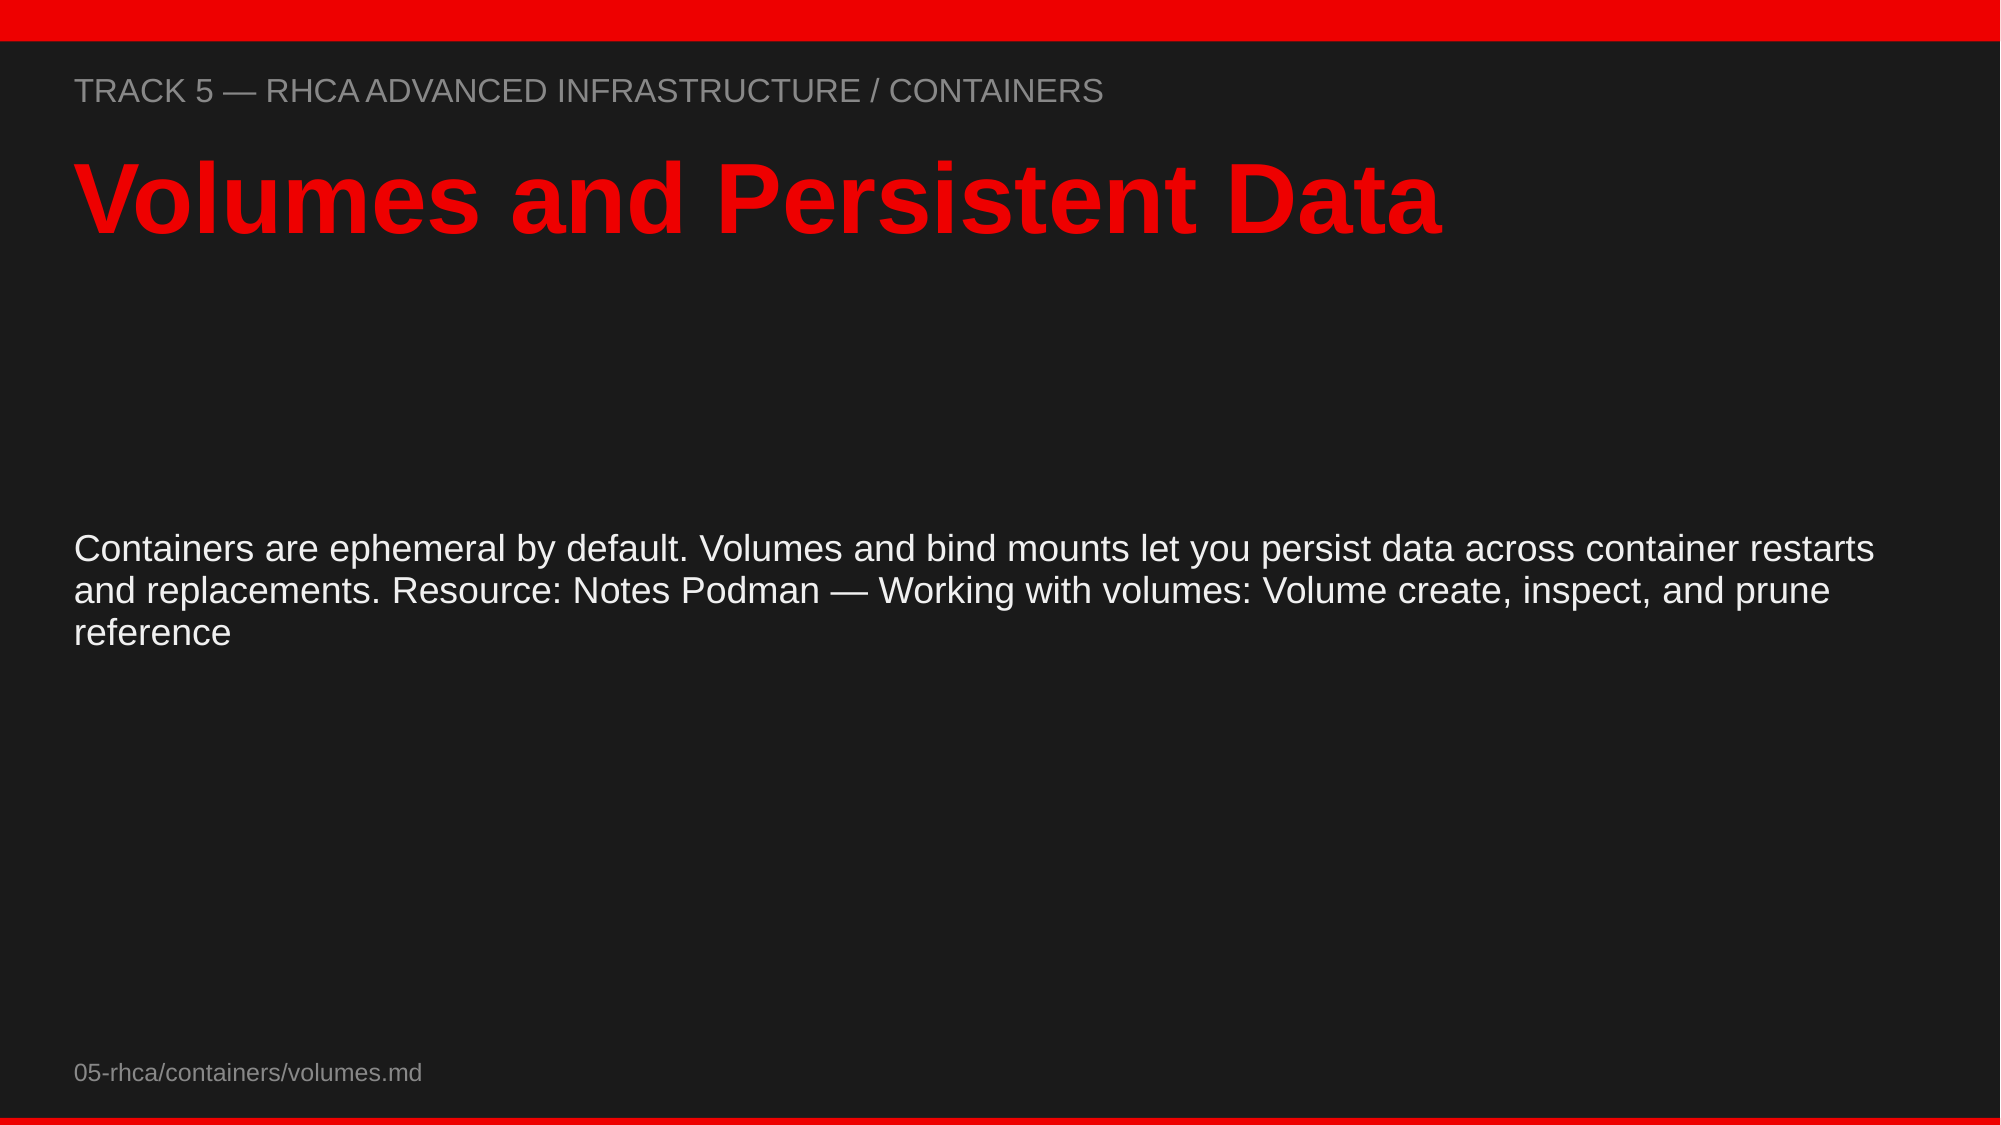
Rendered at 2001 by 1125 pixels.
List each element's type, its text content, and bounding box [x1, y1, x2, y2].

text_box [0, 1117, 2001, 1125]
text_box Volumes and Persistent Data [59, 135, 1942, 461]
text_box Containers are ephemeral by default. Volumes and bind mounts let you persist data across container restarts and replacements. Resource: Notes Podman — Working with volumes: Volume create, inspect, and prune reference [59, 519, 1942, 727]
text_box 05-rhca/containers/volumes.md [59, 1051, 1942, 1093]
text_box [0, 0, 2001, 42]
text_box TRACK 5 — RHCA ADVANCED INFRASTRUCTURE / CONTAINERS [59, 64, 1942, 119]
